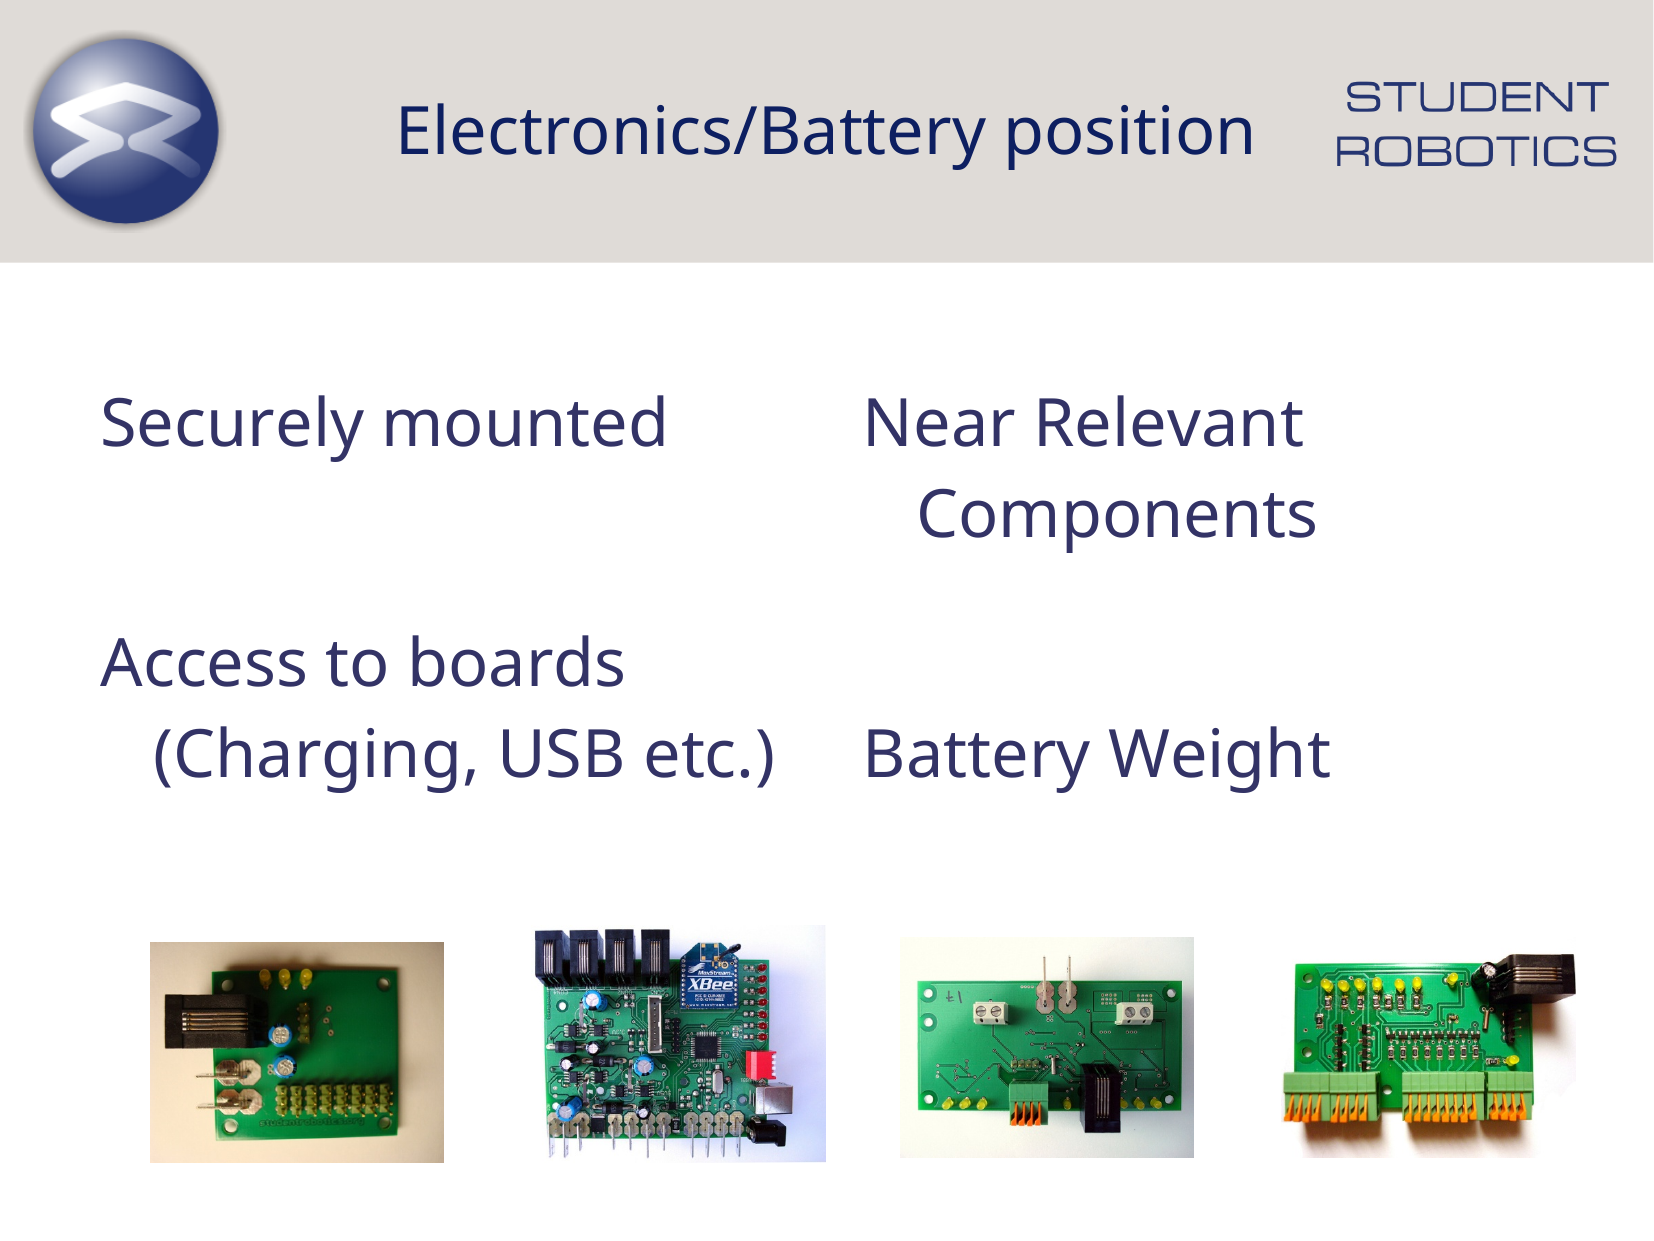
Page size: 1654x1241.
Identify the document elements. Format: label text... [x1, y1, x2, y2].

list Securely mounted Access to boards (Charging, USB etc.) [82, 375, 809, 1094]
picture [9, 19, 82, 245]
picture [1571, 68, 1633, 174]
title Electronics/Battery position [82, 7, 1571, 250]
picture [1281, 937, 1576, 1158]
list Near Relevant Components Battery Weight [845, 375, 1572, 1094]
picture [531, 925, 826, 1163]
picture [900, 937, 1194, 1158]
picture [150, 942, 444, 1163]
